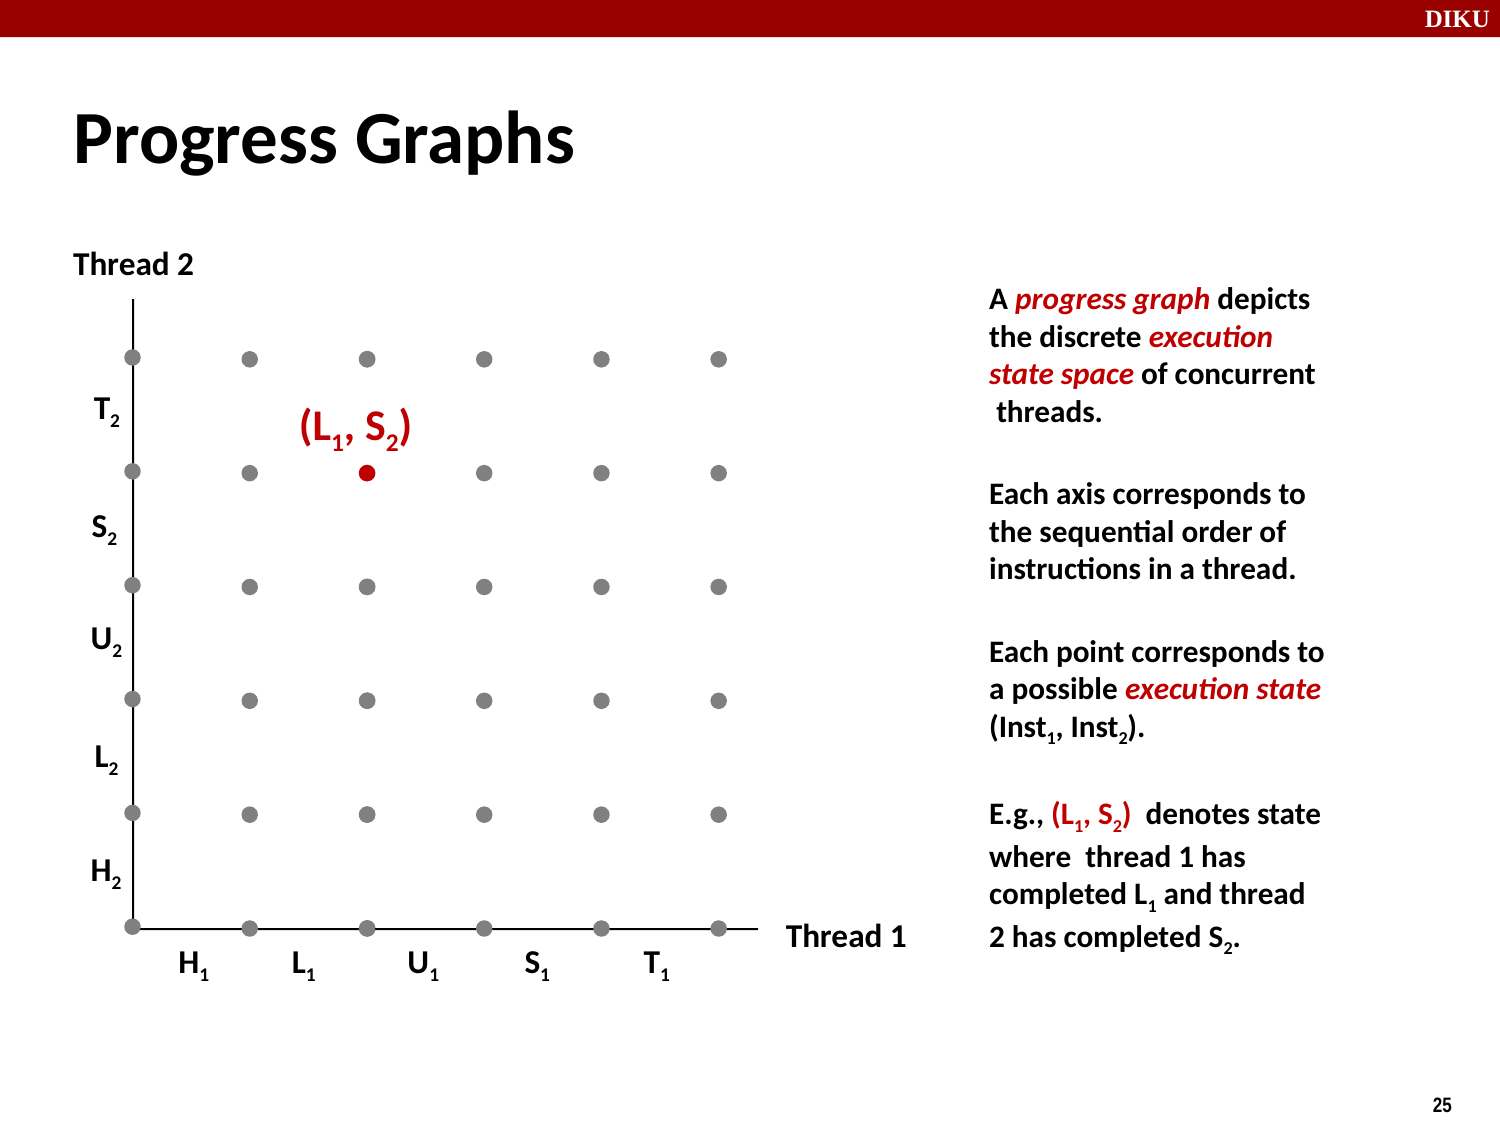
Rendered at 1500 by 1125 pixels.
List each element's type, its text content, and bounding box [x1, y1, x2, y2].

text_box [595, 353, 608, 366]
text_box S2 [73, 491, 136, 563]
text_box [126, 579, 139, 592]
text_box U1 [388, 926, 458, 999]
text_box [712, 466, 725, 480]
text_box [478, 808, 491, 821]
text_box [595, 922, 608, 935]
text_box [712, 353, 725, 366]
text_box L1 [273, 926, 334, 999]
text_box [595, 694, 608, 708]
text_box [478, 353, 491, 366]
text_box [712, 808, 725, 821]
text_box [712, 694, 725, 708]
text_box S1 [506, 926, 568, 999]
text_box [243, 353, 256, 366]
text_box [360, 922, 374, 935]
text_box [126, 692, 139, 706]
text_box [243, 808, 256, 821]
text_box [126, 920, 139, 933]
text_box Thread 1 [755, 901, 938, 967]
text_box H2 [71, 835, 140, 907]
text_box [360, 352, 374, 366]
text_box [595, 808, 608, 821]
text_box (L1, S2) [284, 389, 455, 473]
text_box [478, 694, 491, 708]
text_box [360, 473, 374, 480]
text_box [595, 466, 608, 480]
text_box [360, 808, 374, 821]
text_box [478, 580, 491, 594]
text_box [360, 694, 374, 708]
text_box [478, 466, 491, 480]
text_box [712, 922, 725, 935]
text_box [478, 922, 491, 935]
text_box [126, 465, 139, 478]
text_box [243, 466, 256, 480]
text_box H1 [159, 926, 228, 999]
text_box [360, 580, 374, 594]
text_box T2 [75, 373, 138, 445]
text_box [126, 806, 139, 820]
text_box [243, 922, 256, 935]
text_box A progress graph depicts the discrete execution state space of concurrent threads. Each axis corresponds to the sequential order of instructions in a thread. Each point corresponds to a possible execution state (Inst1, Inst2). E.g., (L1, S2) denotes state where thread 1 has completed L1 and thread 2 has completed S2. [974, 216, 1408, 1021]
text_box U2 [71, 602, 141, 675]
text_box [243, 694, 256, 708]
text_box [126, 351, 139, 364]
text_box Thread 2 [42, 229, 225, 294]
text_box [243, 580, 256, 594]
text_box [712, 580, 725, 594]
text_box Progress Graphs [58, 71, 1304, 197]
text_box [595, 580, 608, 594]
text_box L2 [76, 721, 137, 793]
text_box T1 [625, 926, 688, 999]
